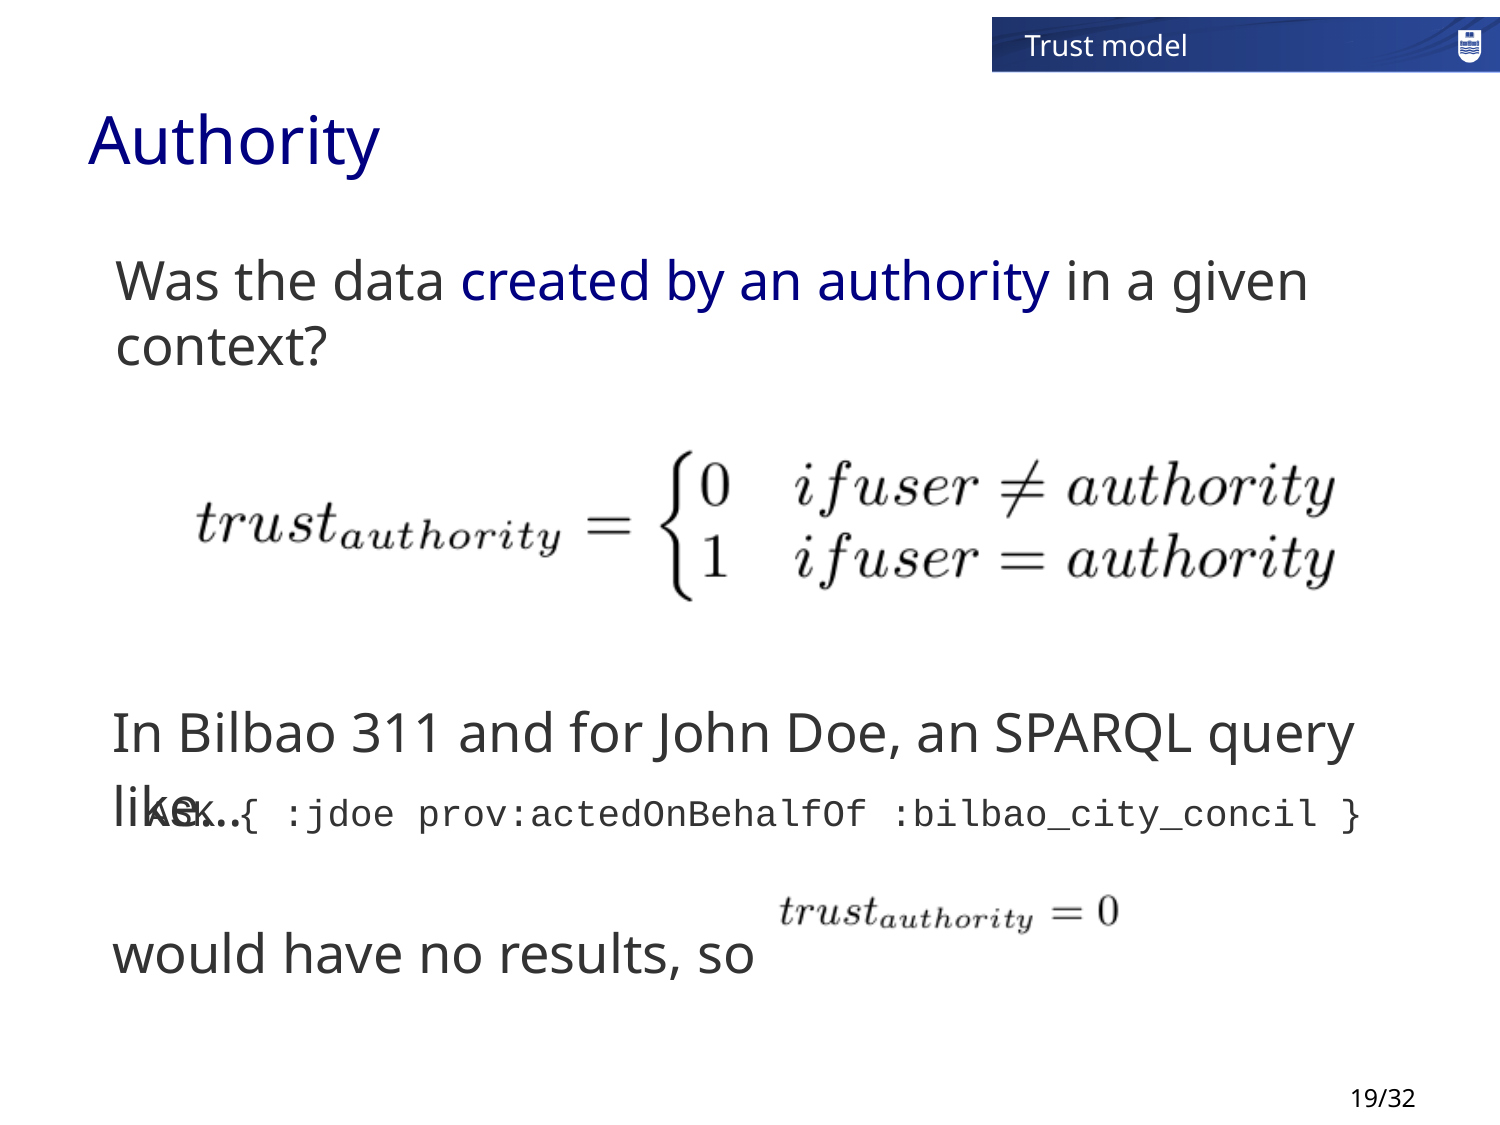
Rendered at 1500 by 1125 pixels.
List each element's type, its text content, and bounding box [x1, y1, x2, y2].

picture [992, 17, 1500, 73]
picture [150, 424, 1382, 621]
title Authority [2, 99, 1365, 177]
text_box In Bilbao 311 and for John Doe, an SPARQL query like... would have no results, so [97, 686, 1474, 1043]
list Was the data created by an authority in a given context? [100, 238, 1495, 1016]
text_box Trust model [1009, 17, 1483, 67]
